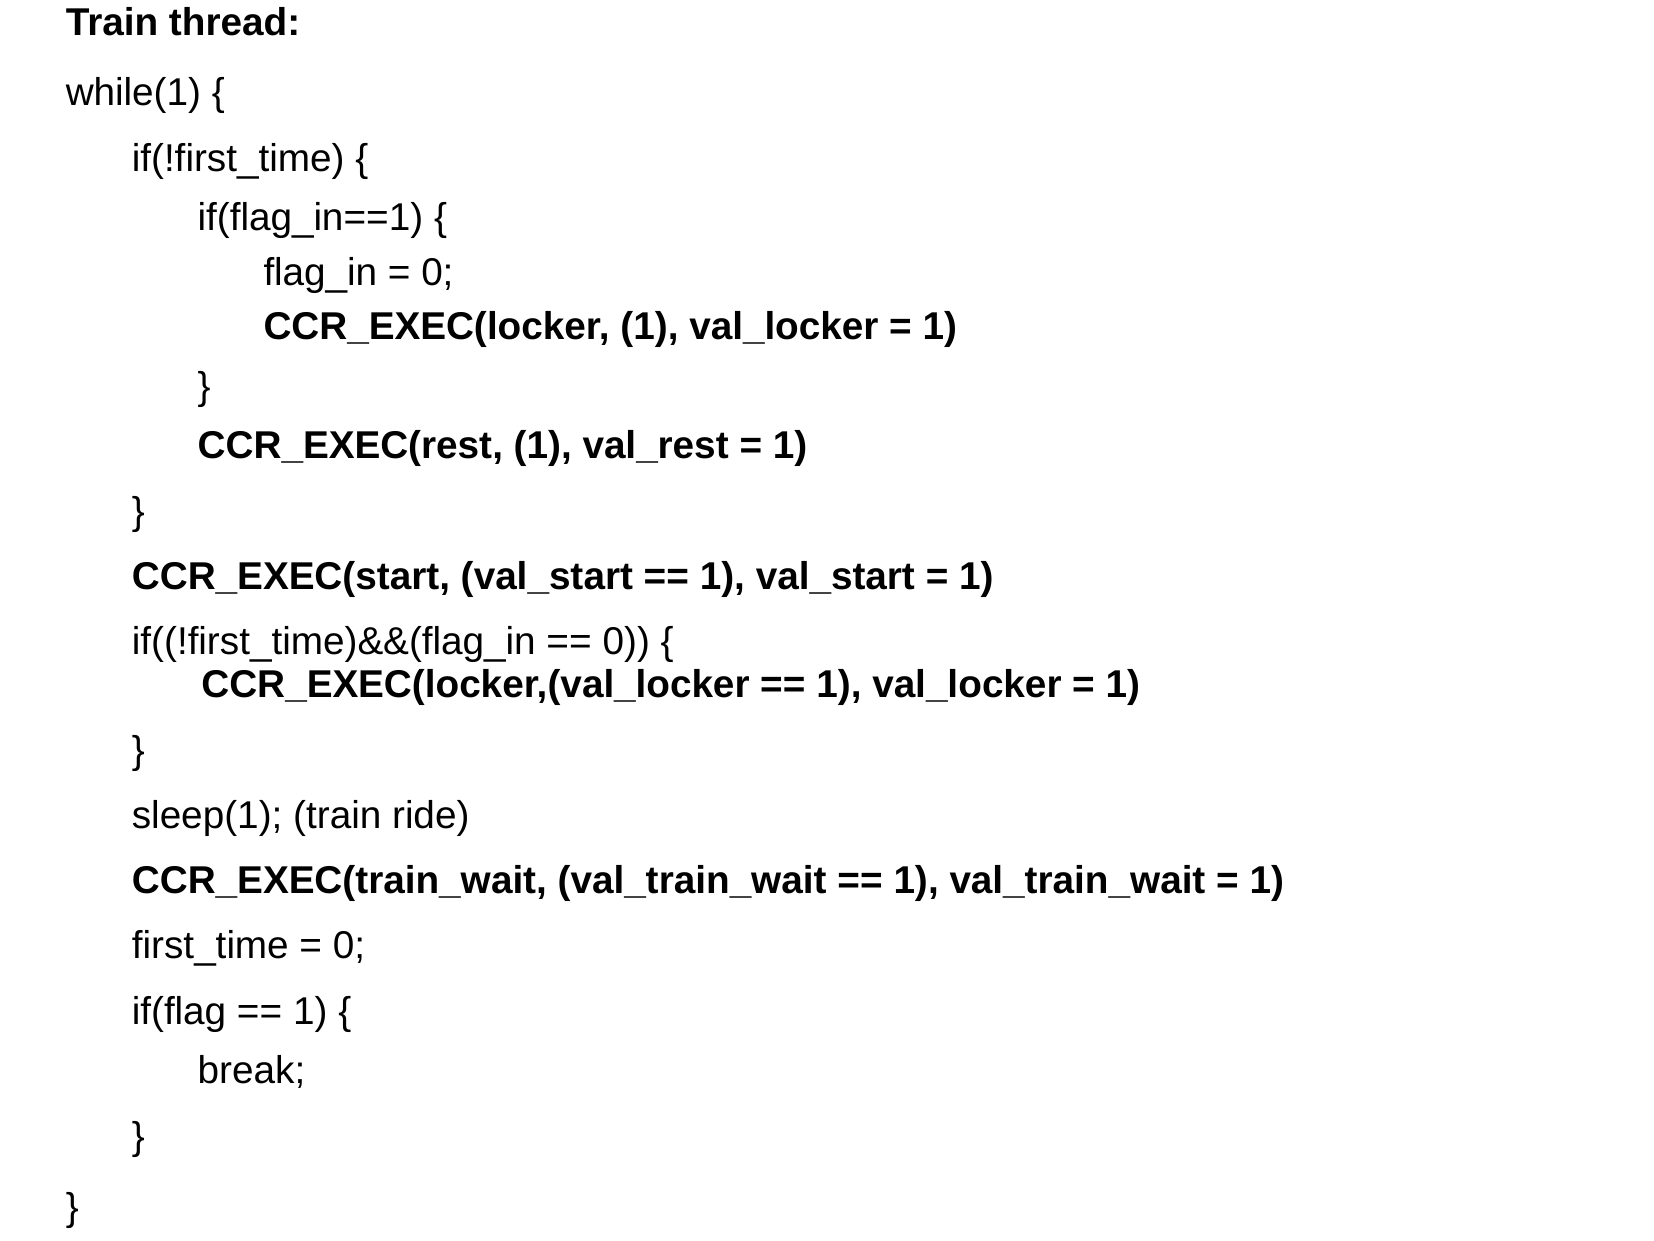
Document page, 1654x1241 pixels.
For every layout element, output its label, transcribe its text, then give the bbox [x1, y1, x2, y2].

list Train thread: while(1) { if(!first_time) { if(flag_in==1) { flag_in = 0; CCR_EXEC(locker, (1), val_locker = 1) } CCR_EXEC(rest, (1), val_rest = 1) } CCR_EXEC(start, (val_start == 1), val_start = 1) if((!first_time)&&(flag_in == 0)) { CCR_EXEC(locker,(val_locker == 1), val_locker = 1) } sleep(1); (train ride) CCR_EXEC(train_wait, (val_train_wait == 1), val_train_wait = 1) first_time = 0; if(flag == 1) { break; } } [0, 0, 1646, 1241]
